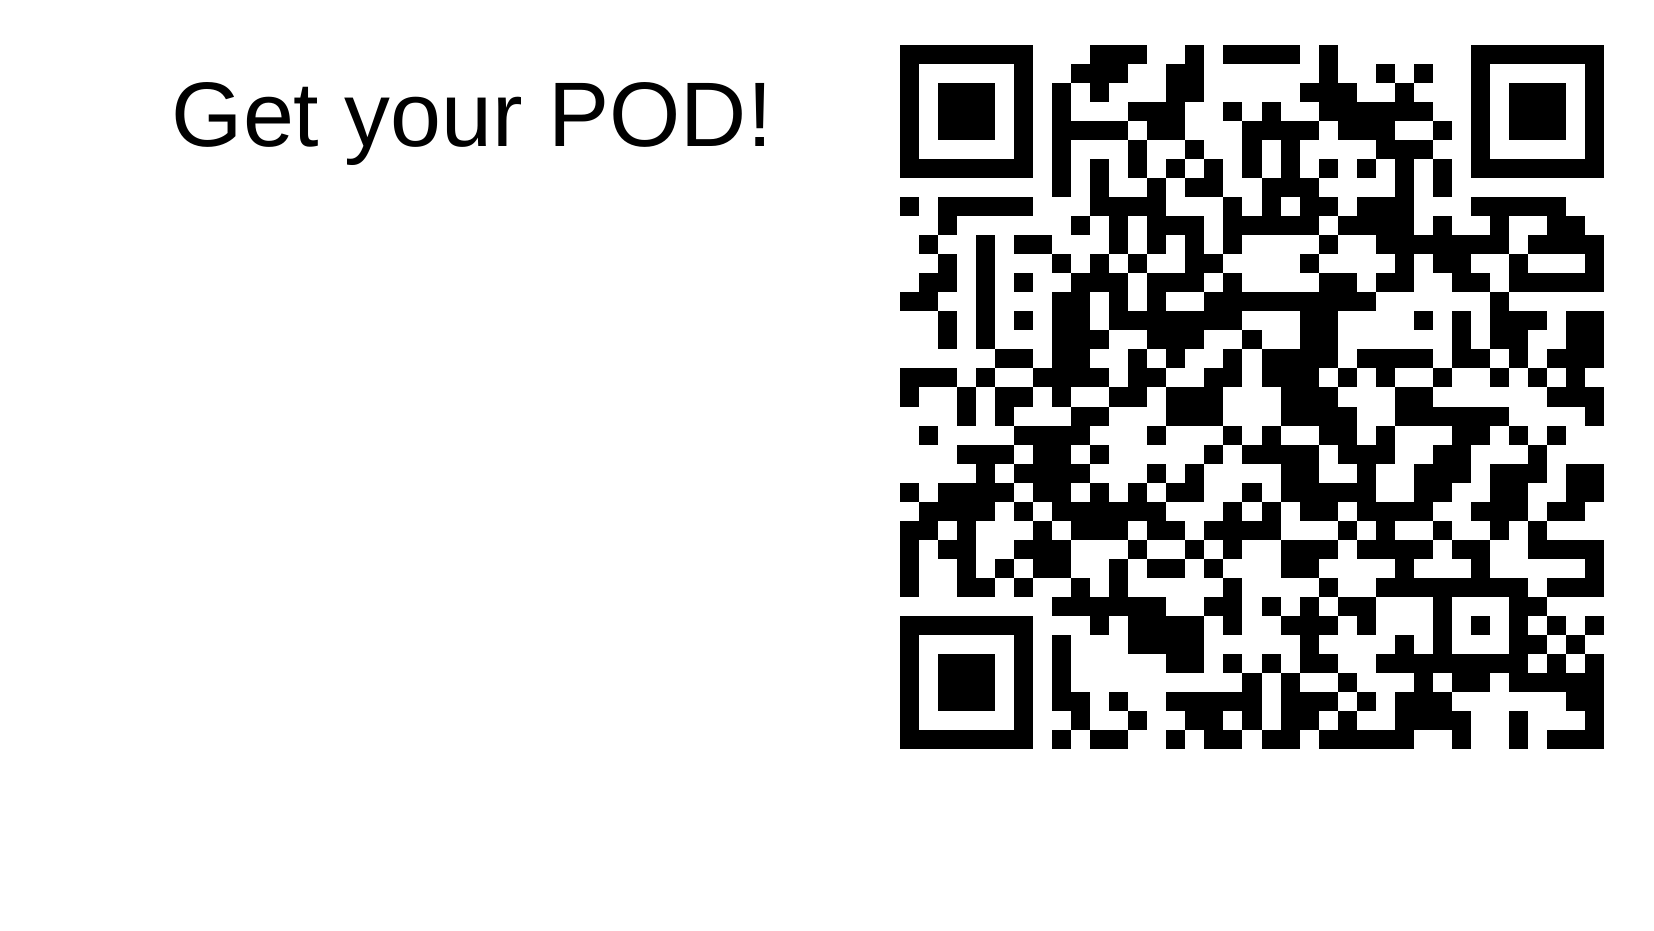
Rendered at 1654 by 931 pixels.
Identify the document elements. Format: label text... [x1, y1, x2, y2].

picture [862, 7, 1643, 788]
title Get your POD! [82, 37, 862, 193]
